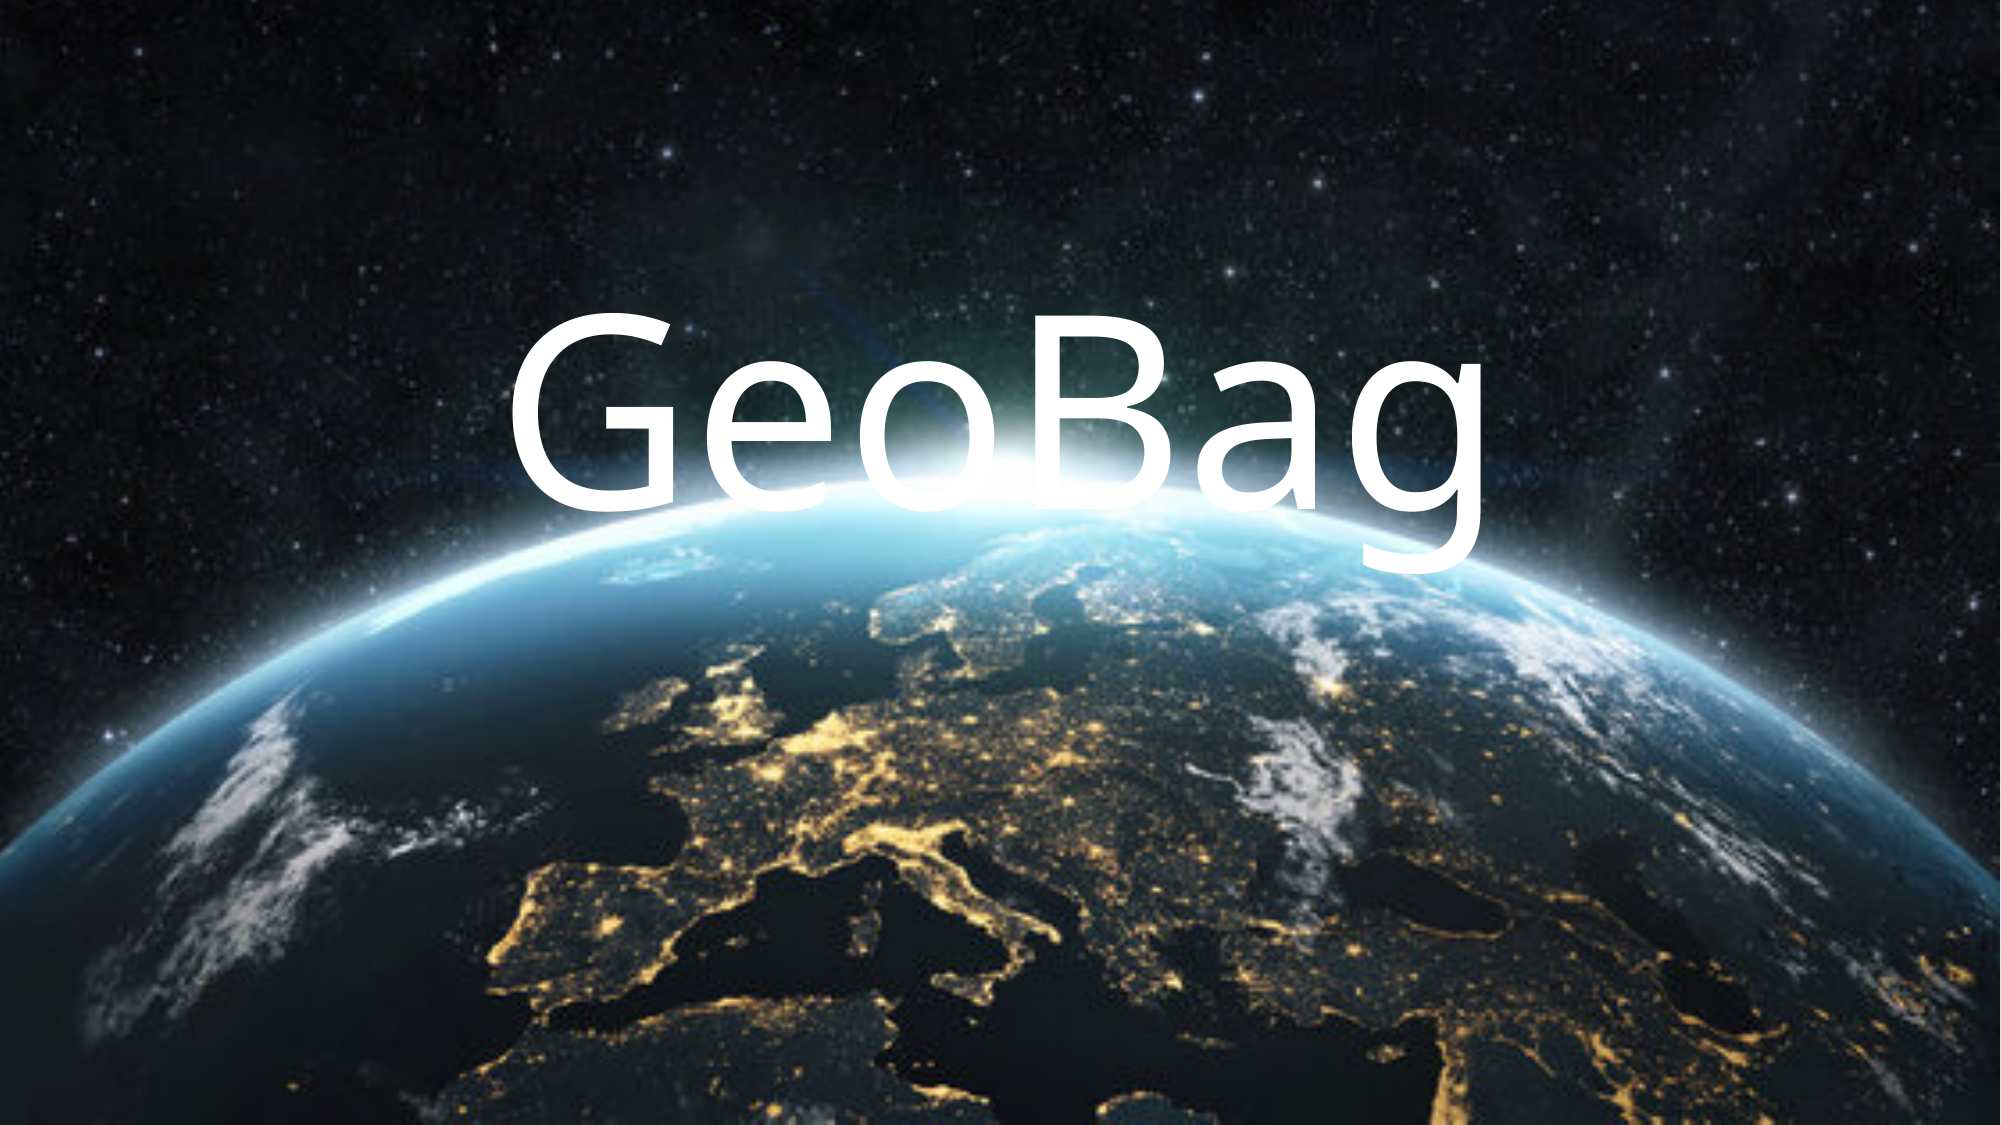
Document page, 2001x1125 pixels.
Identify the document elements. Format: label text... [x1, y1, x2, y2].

picture [0, 0, 2000, 1125]
title GeoBag [249, 267, 1750, 462]
